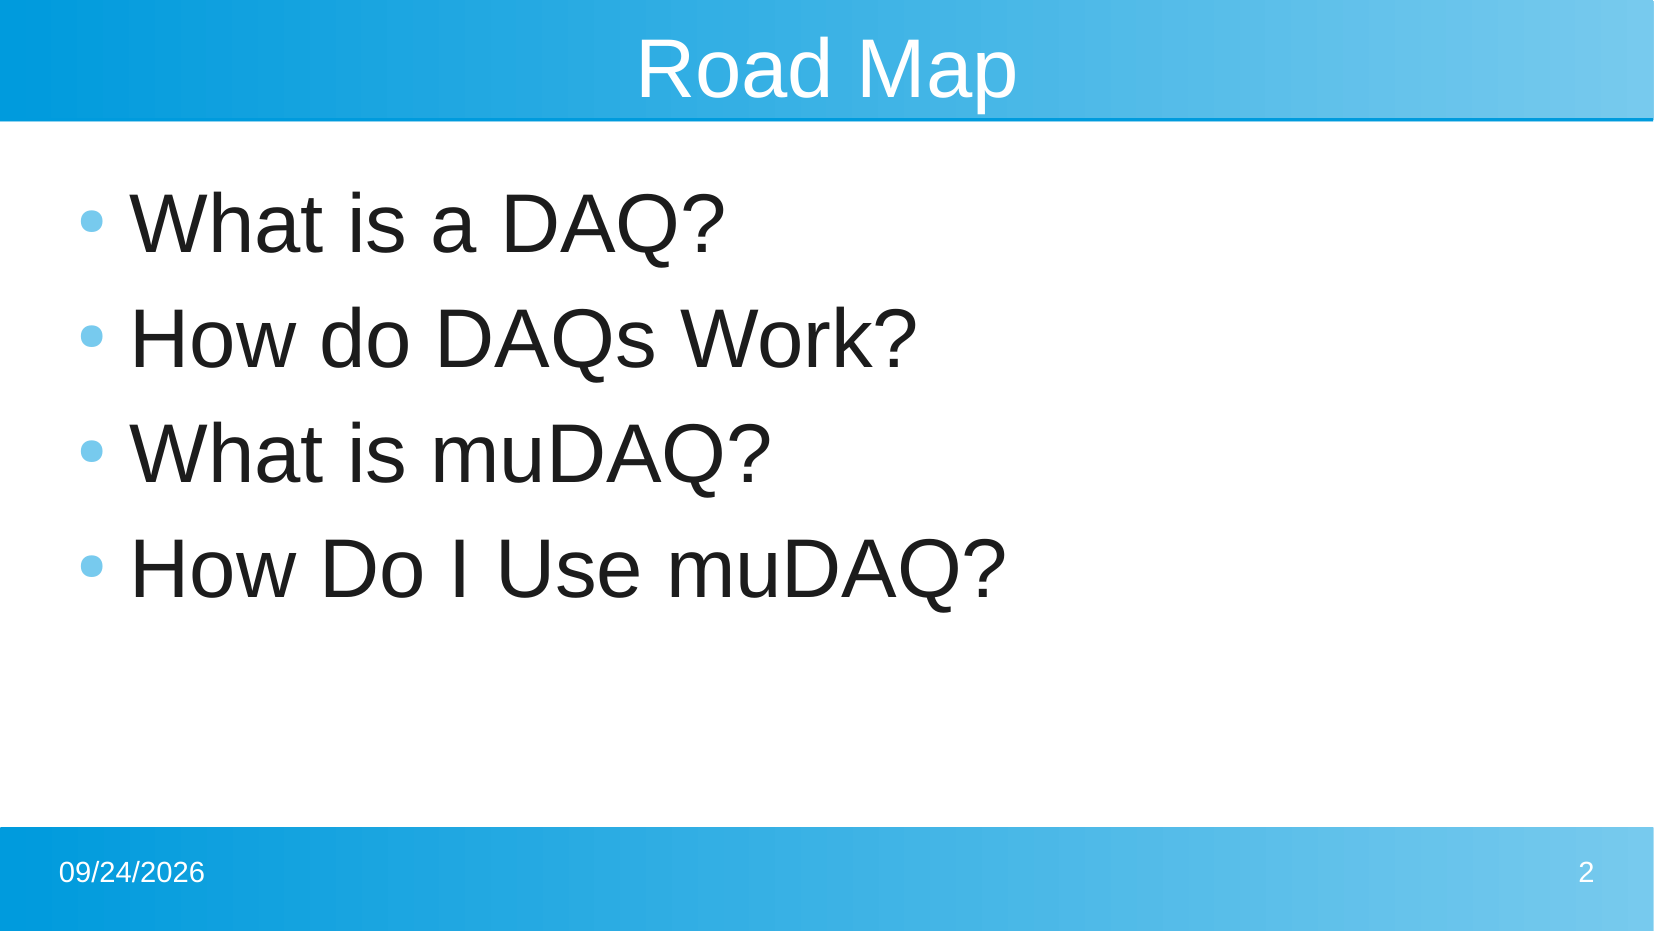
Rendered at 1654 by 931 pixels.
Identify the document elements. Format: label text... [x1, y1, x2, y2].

list What is a DAQ? How do DAQs Work? What is muDAQ? How Do I Use muDAQ? [59, 177, 1595, 768]
title Road Map [59, 22, 1595, 116]
